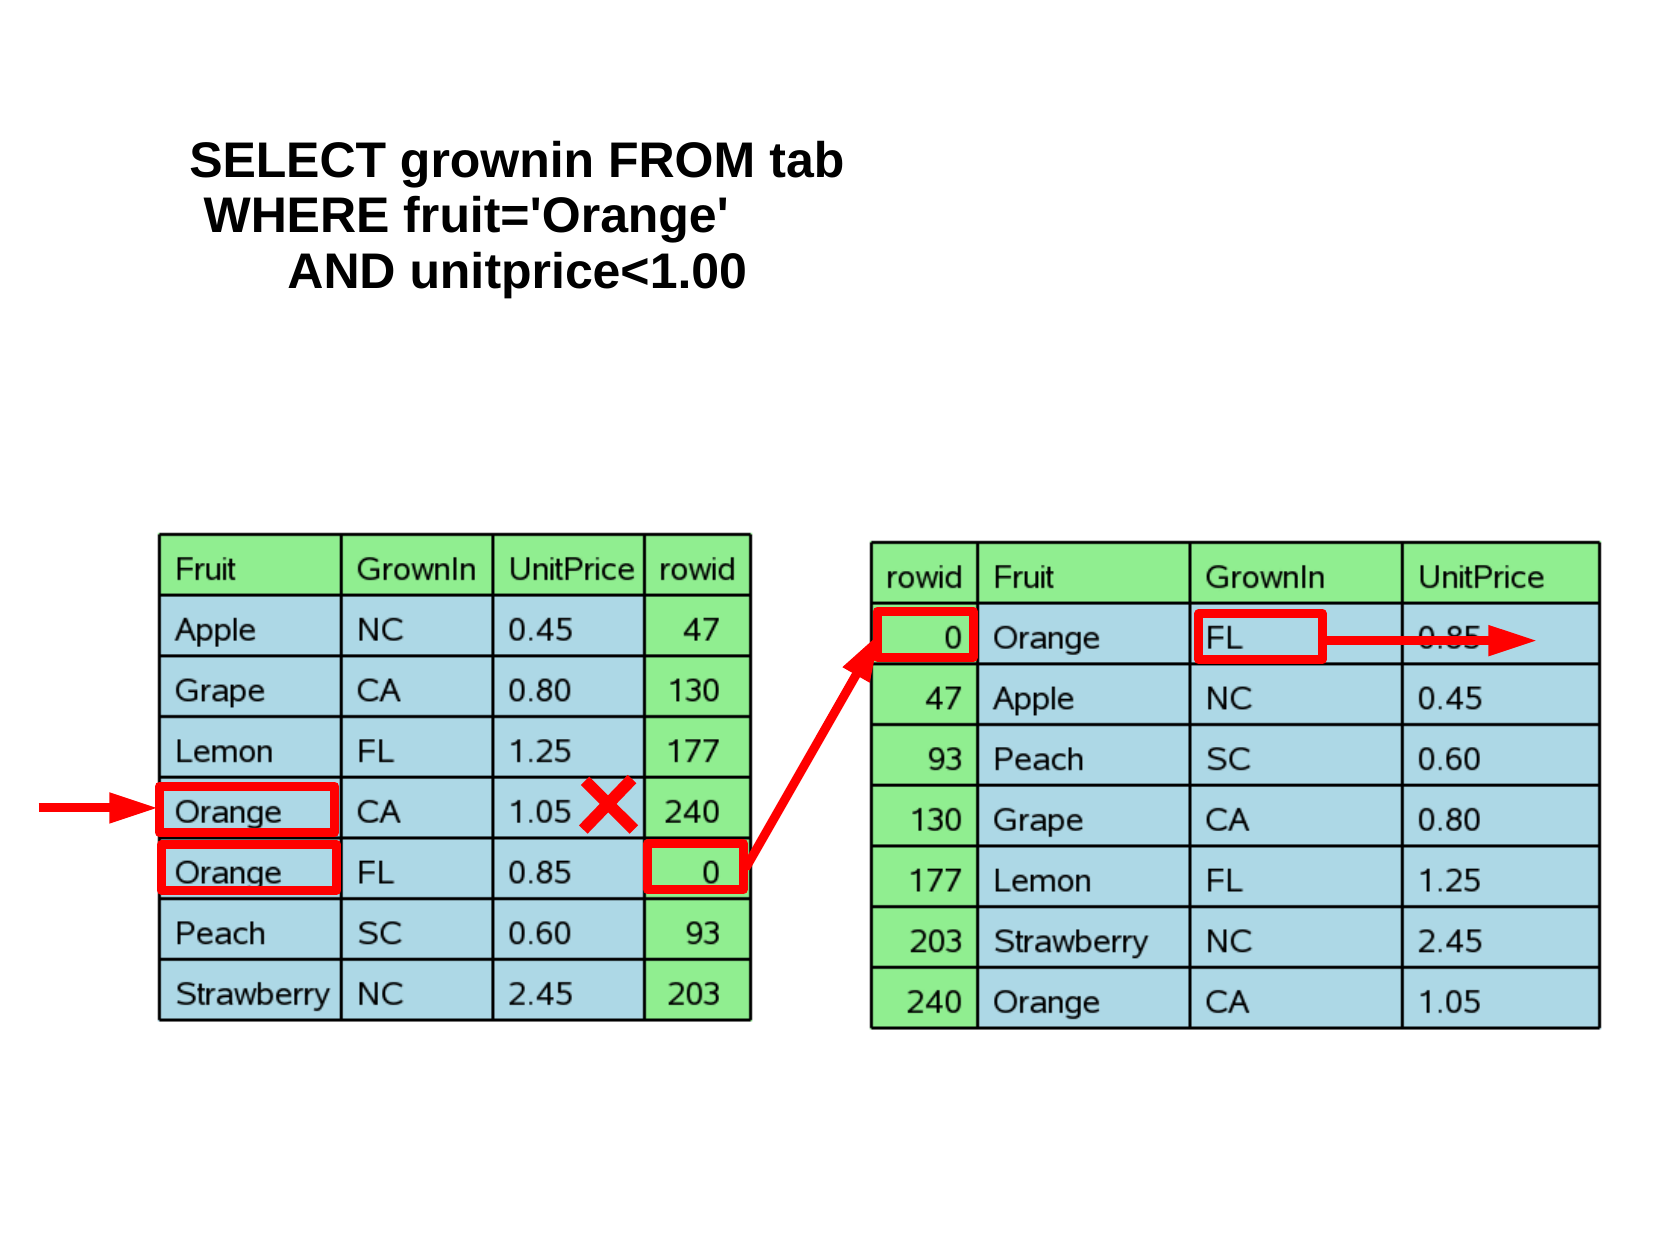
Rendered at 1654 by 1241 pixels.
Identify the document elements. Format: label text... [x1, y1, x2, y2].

picture [882, 616, 969, 653]
picture [143, 518, 766, 1037]
text_box SELECT grownin FROM tab WHERE fruit='Orange' AND unitprice<1.00 [174, 124, 860, 312]
picture [652, 848, 739, 885]
picture [164, 791, 330, 828]
picture [855, 526, 1615, 1045]
